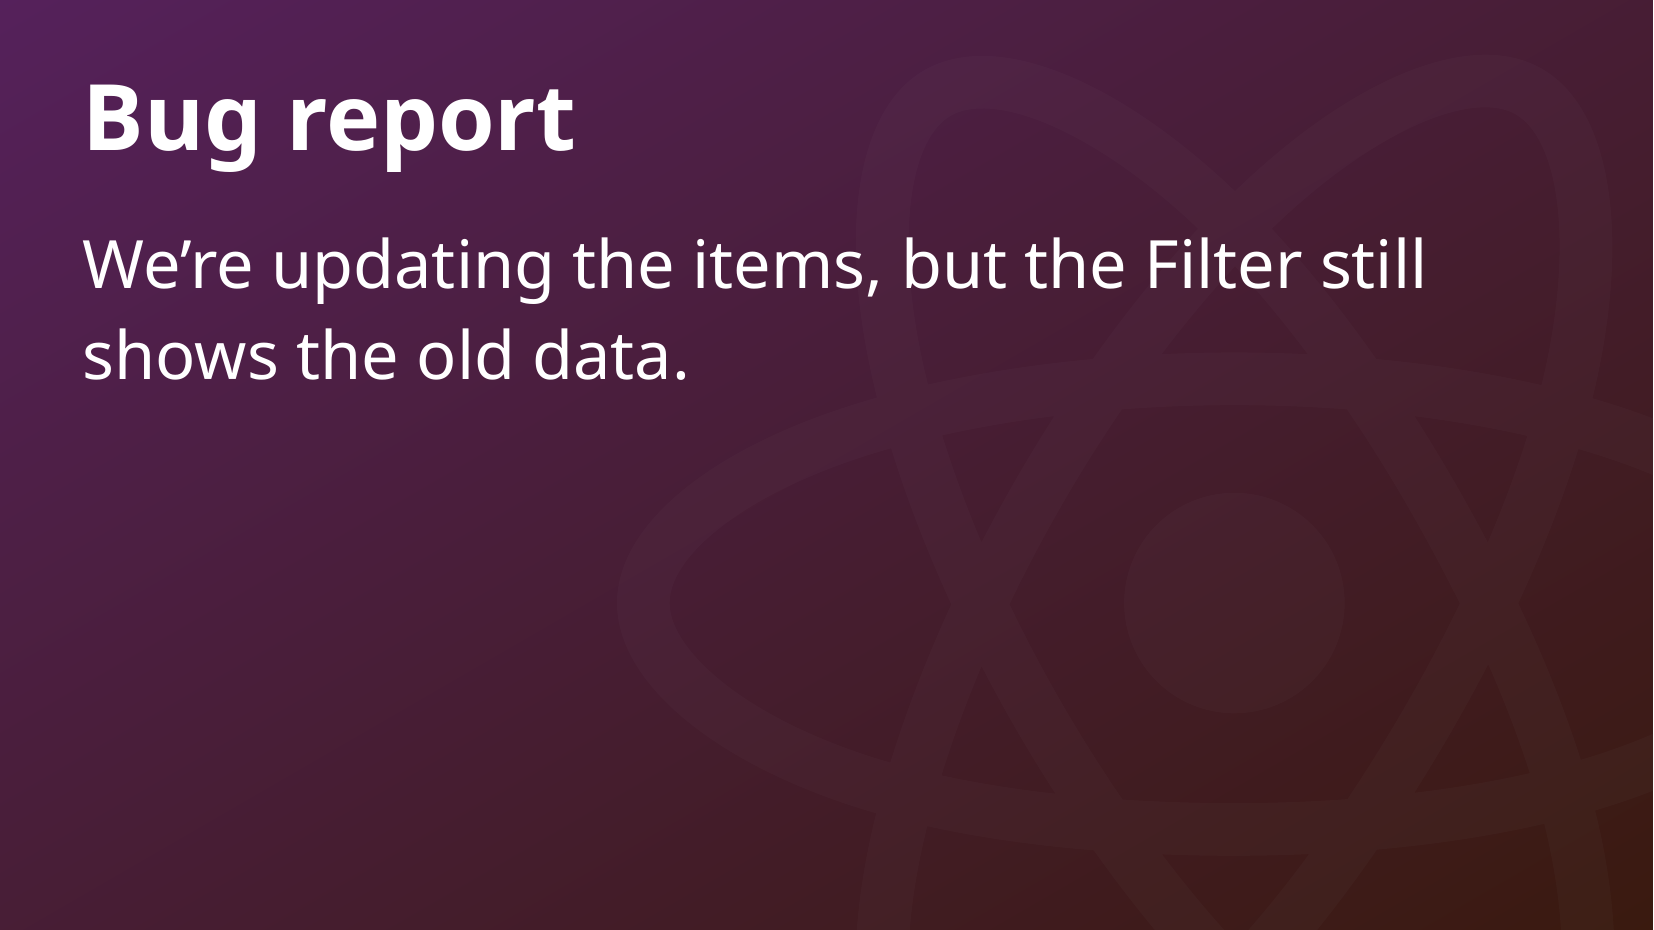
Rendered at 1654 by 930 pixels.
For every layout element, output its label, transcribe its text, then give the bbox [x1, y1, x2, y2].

list We’re updating the items, but the Filter still shows the old data. [82, 217, 1571, 757]
title Bug report [82, 37, 1571, 193]
